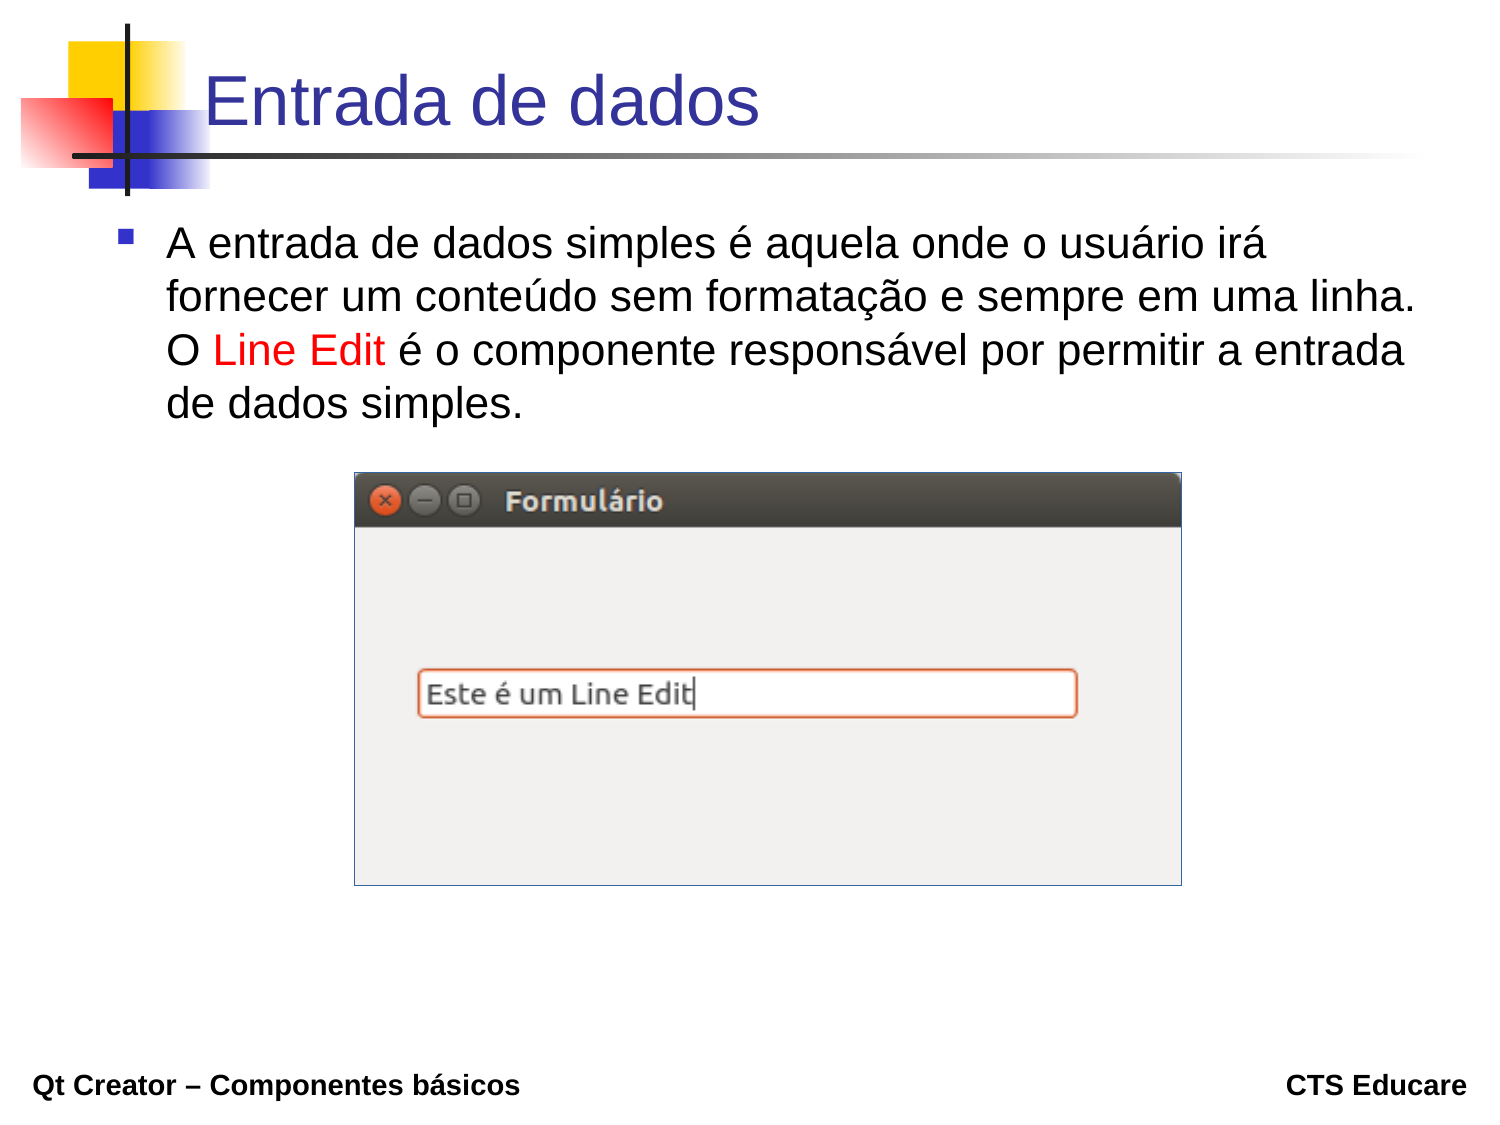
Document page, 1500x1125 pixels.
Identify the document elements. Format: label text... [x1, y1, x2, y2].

list A entrada de dados simples é aquela onde o usuário irá fornecer um conteúdo sem formatação e sempre em uma linha. O Line Edit é o componente responsável por permitir a entrada de dados simples. [100, 206, 1447, 436]
picture [354, 472, 1182, 886]
title Entrada de dados [188, 46, 1468, 149]
